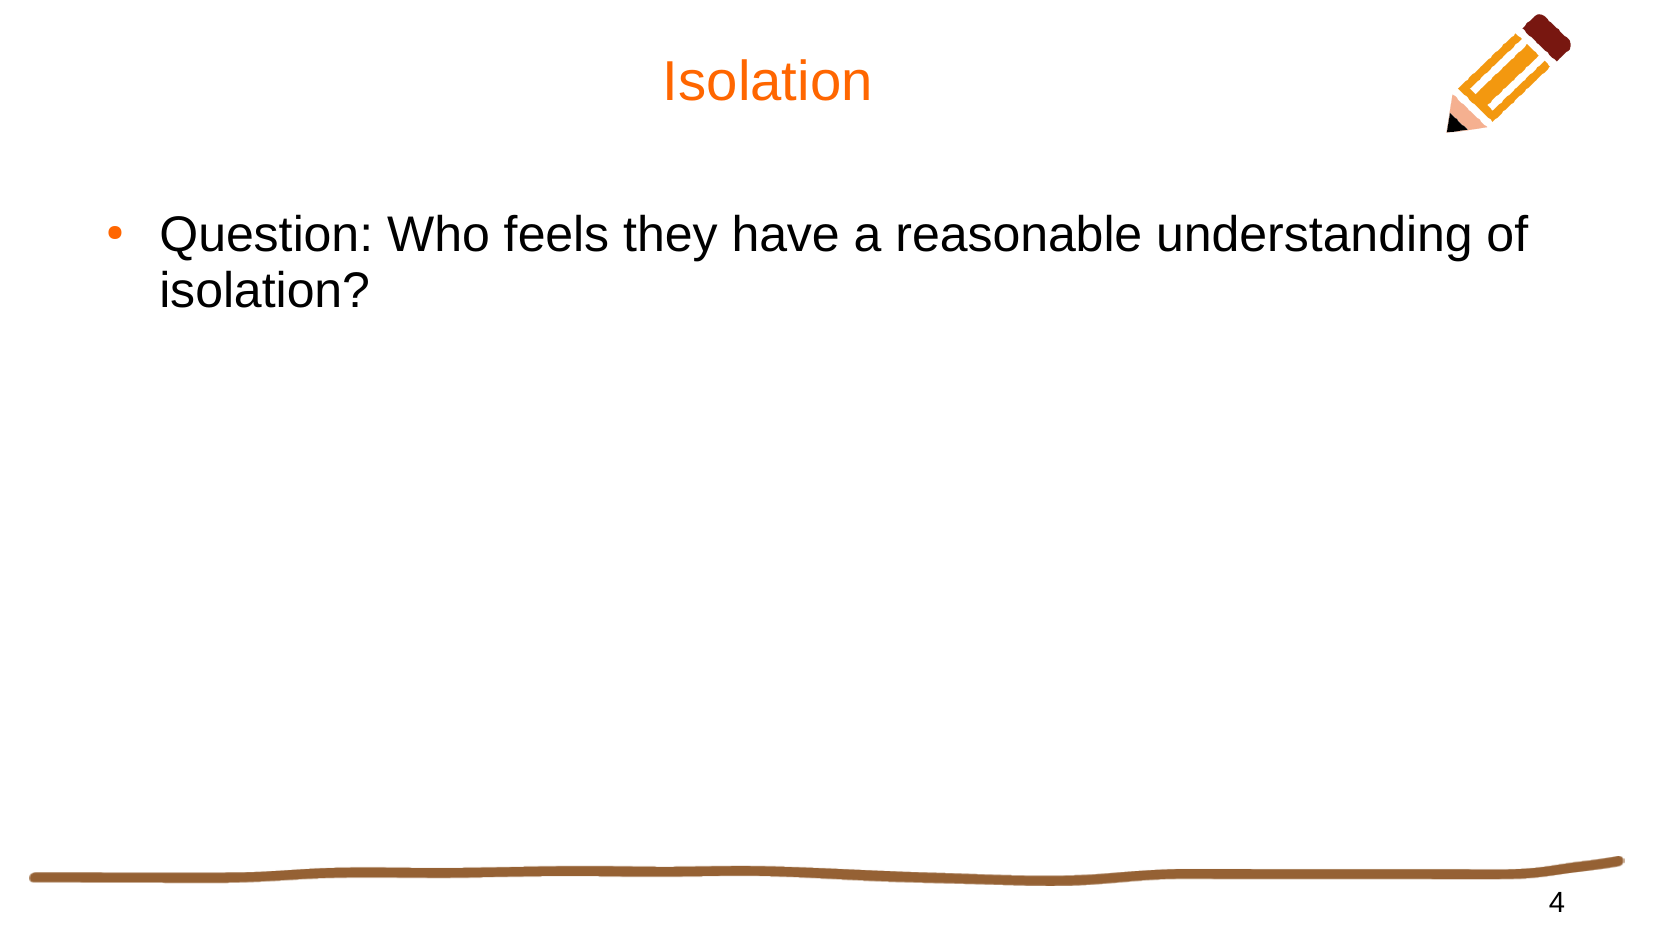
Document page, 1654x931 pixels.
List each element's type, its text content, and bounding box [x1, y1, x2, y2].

title Isolation [88, 29, 1447, 133]
picture [1446, 14, 1571, 133]
list Question: Who feels they have a reasonable understanding of isolation? [88, 206, 1625, 857]
picture [29, 856, 1625, 886]
